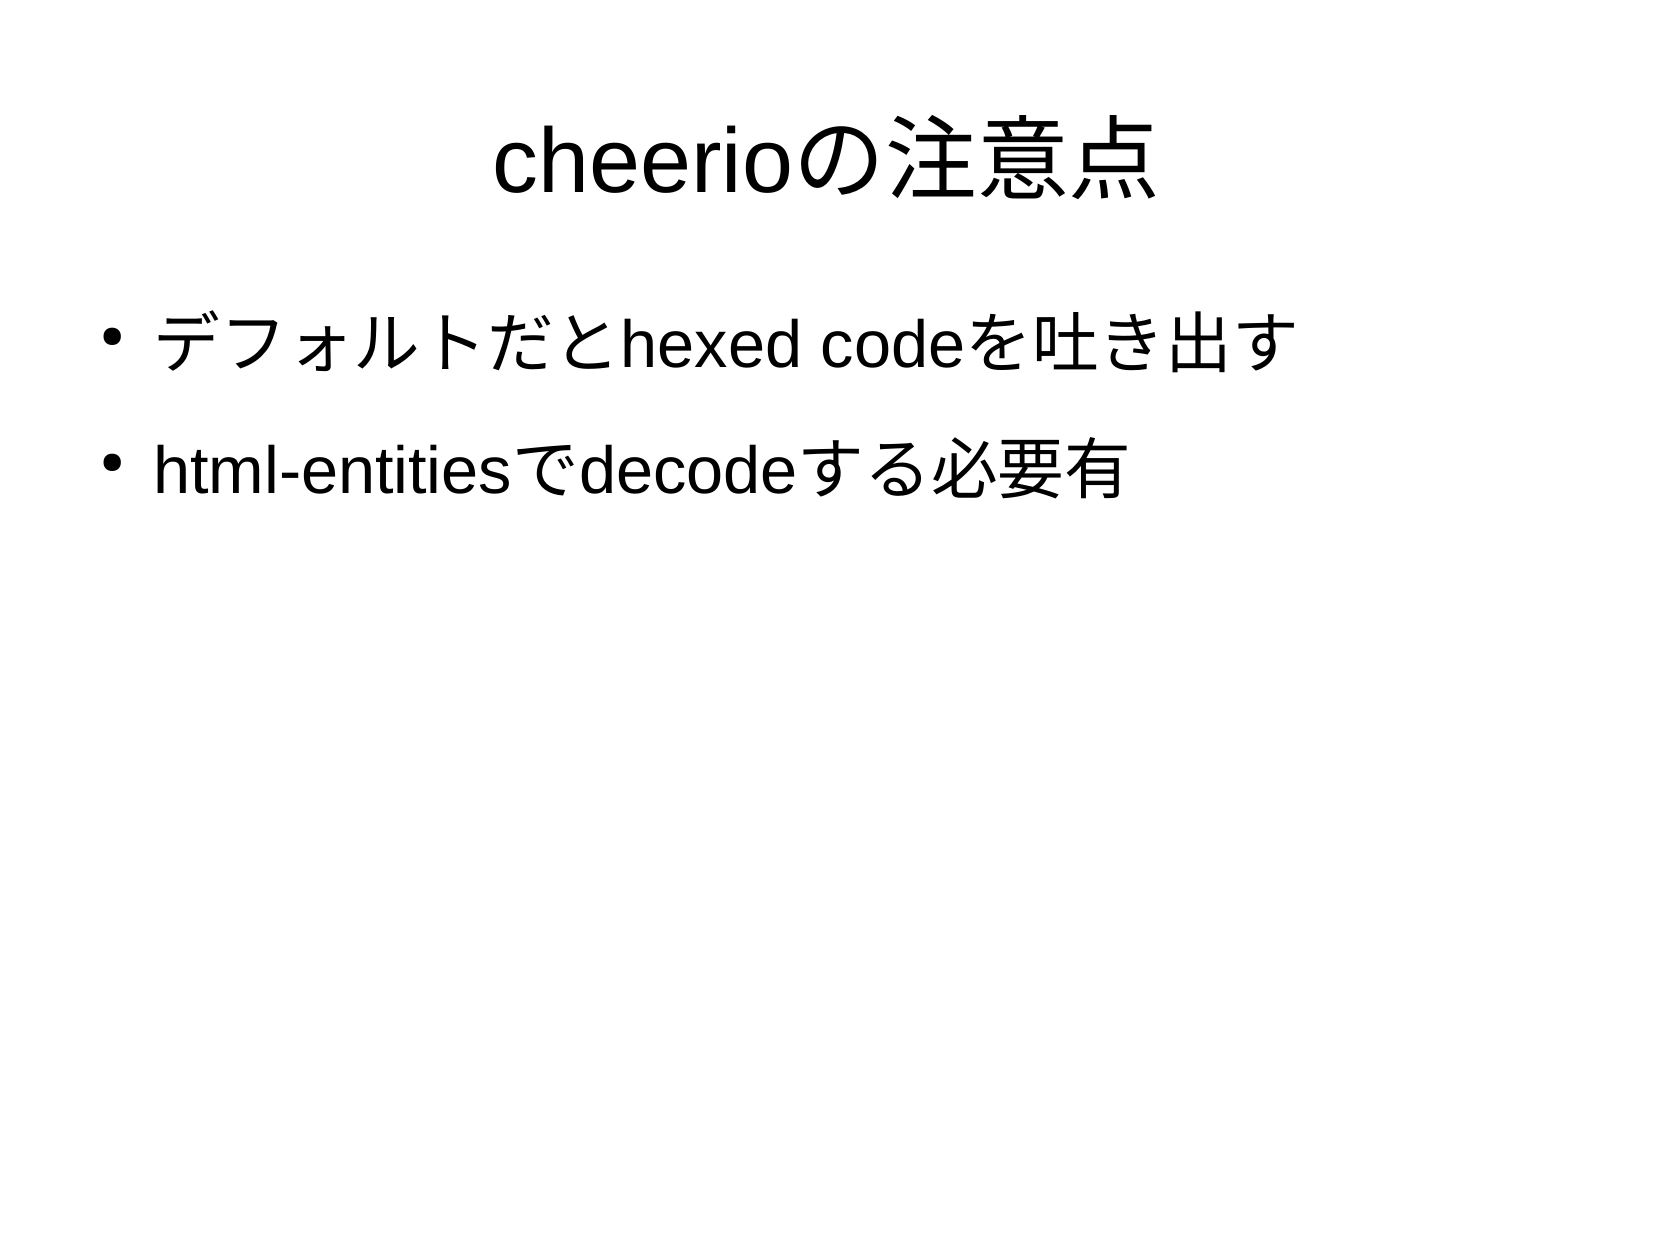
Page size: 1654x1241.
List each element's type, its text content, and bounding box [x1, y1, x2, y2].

title cheerioの注意点 [82, 49, 1571, 257]
list デフォルトだとhexed codeを吐き出す html-entitiesでdecodeする必要有 [82, 290, 1571, 1010]
